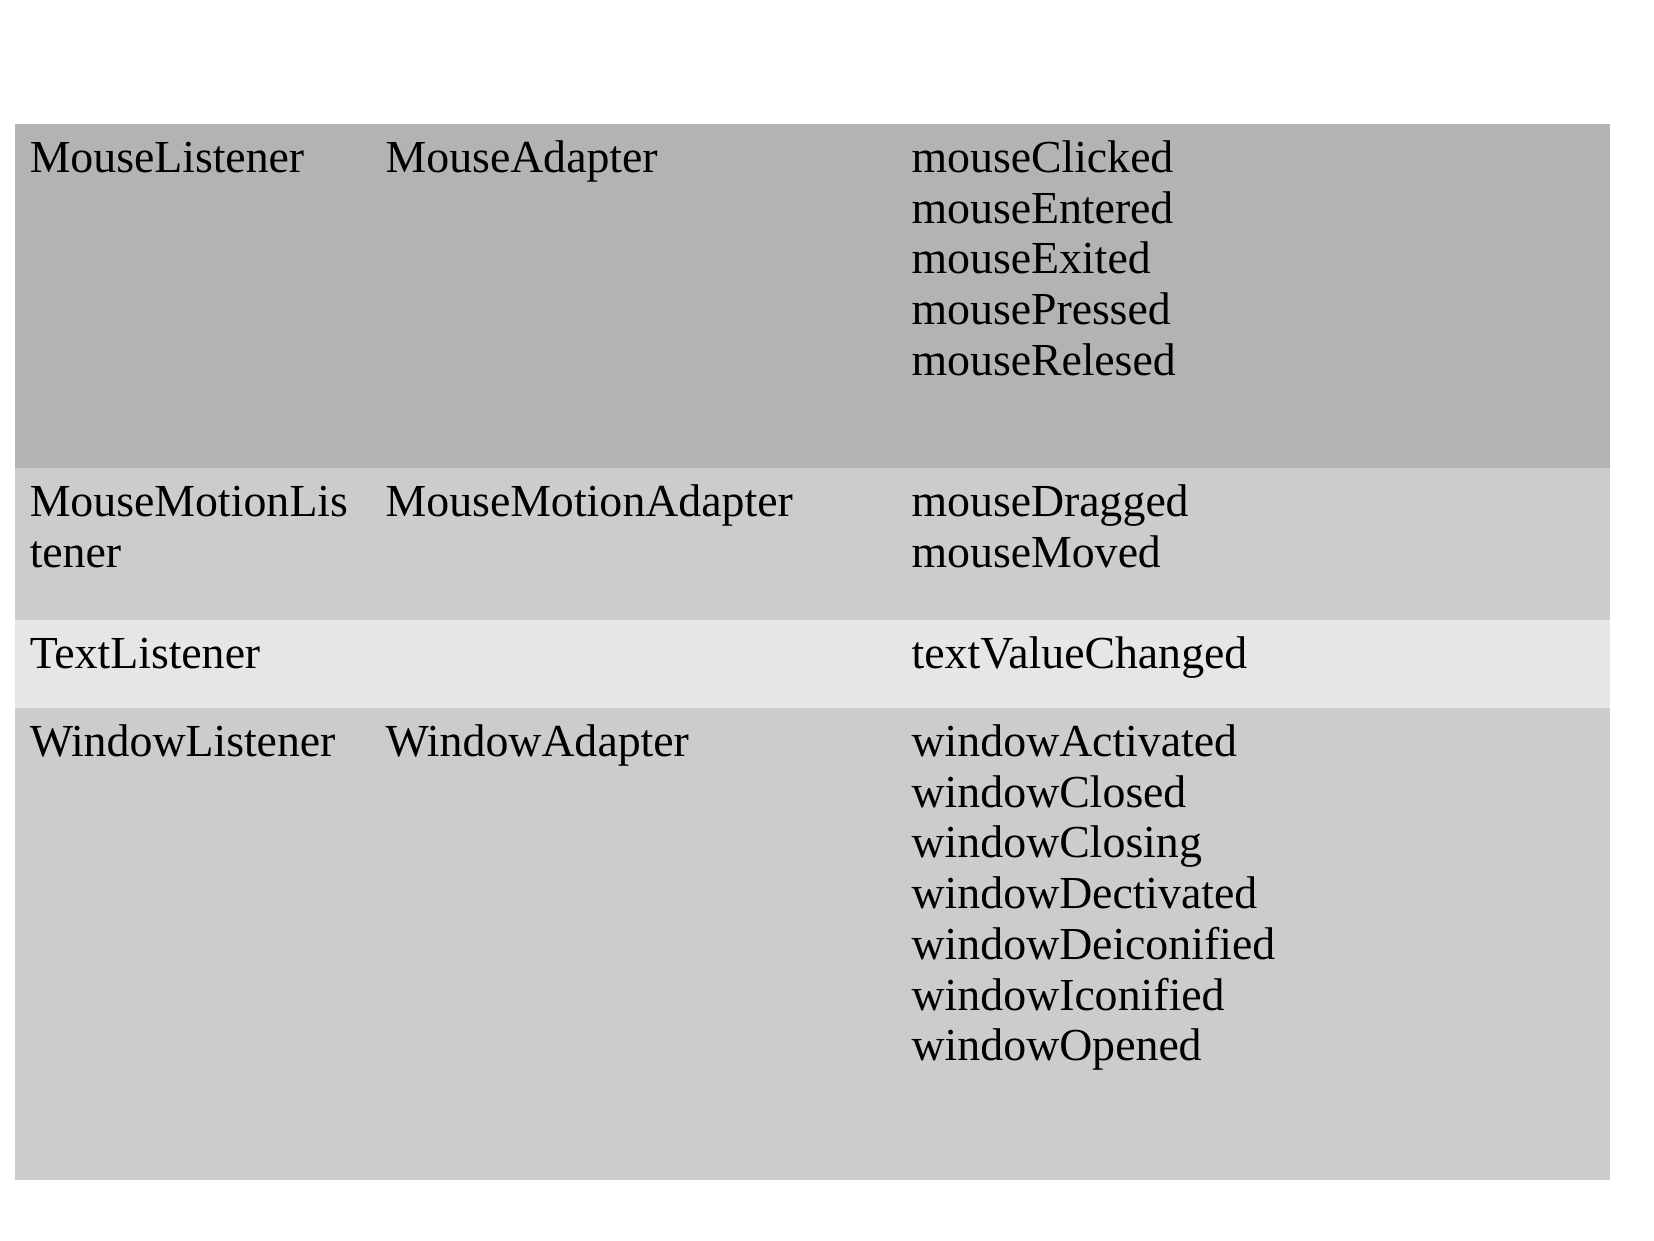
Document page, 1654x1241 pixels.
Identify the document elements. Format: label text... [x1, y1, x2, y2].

table_cell MouseMotionListener [15, 468, 371, 620]
table_header mouseClicked mouseEntered mouseExited mousePressed mouseRelesed [897, 124, 1430, 468]
table_cell windowActivated windowClosed windowClosing windowDectivated windowDeiconified windowIconified windowOpened [897, 708, 1430, 1180]
table_cell [1430, 708, 1610, 1180]
table_cell [1430, 468, 1610, 620]
table_header [1430, 124, 1610, 468]
table_cell textValueChanged [897, 620, 1430, 708]
table_header MouseAdapter [371, 124, 897, 468]
table_cell WindowAdapter [371, 708, 897, 1180]
table_header MouseListener [15, 124, 371, 468]
table_cell MouseMotionAdapter [371, 468, 897, 620]
table_cell WindowListener [15, 708, 371, 1180]
table_cell [371, 620, 897, 708]
table_cell [1430, 620, 1610, 708]
table_cell mouseDragged mouseMoved [897, 468, 1430, 620]
table_cell TextListener [15, 620, 371, 708]
